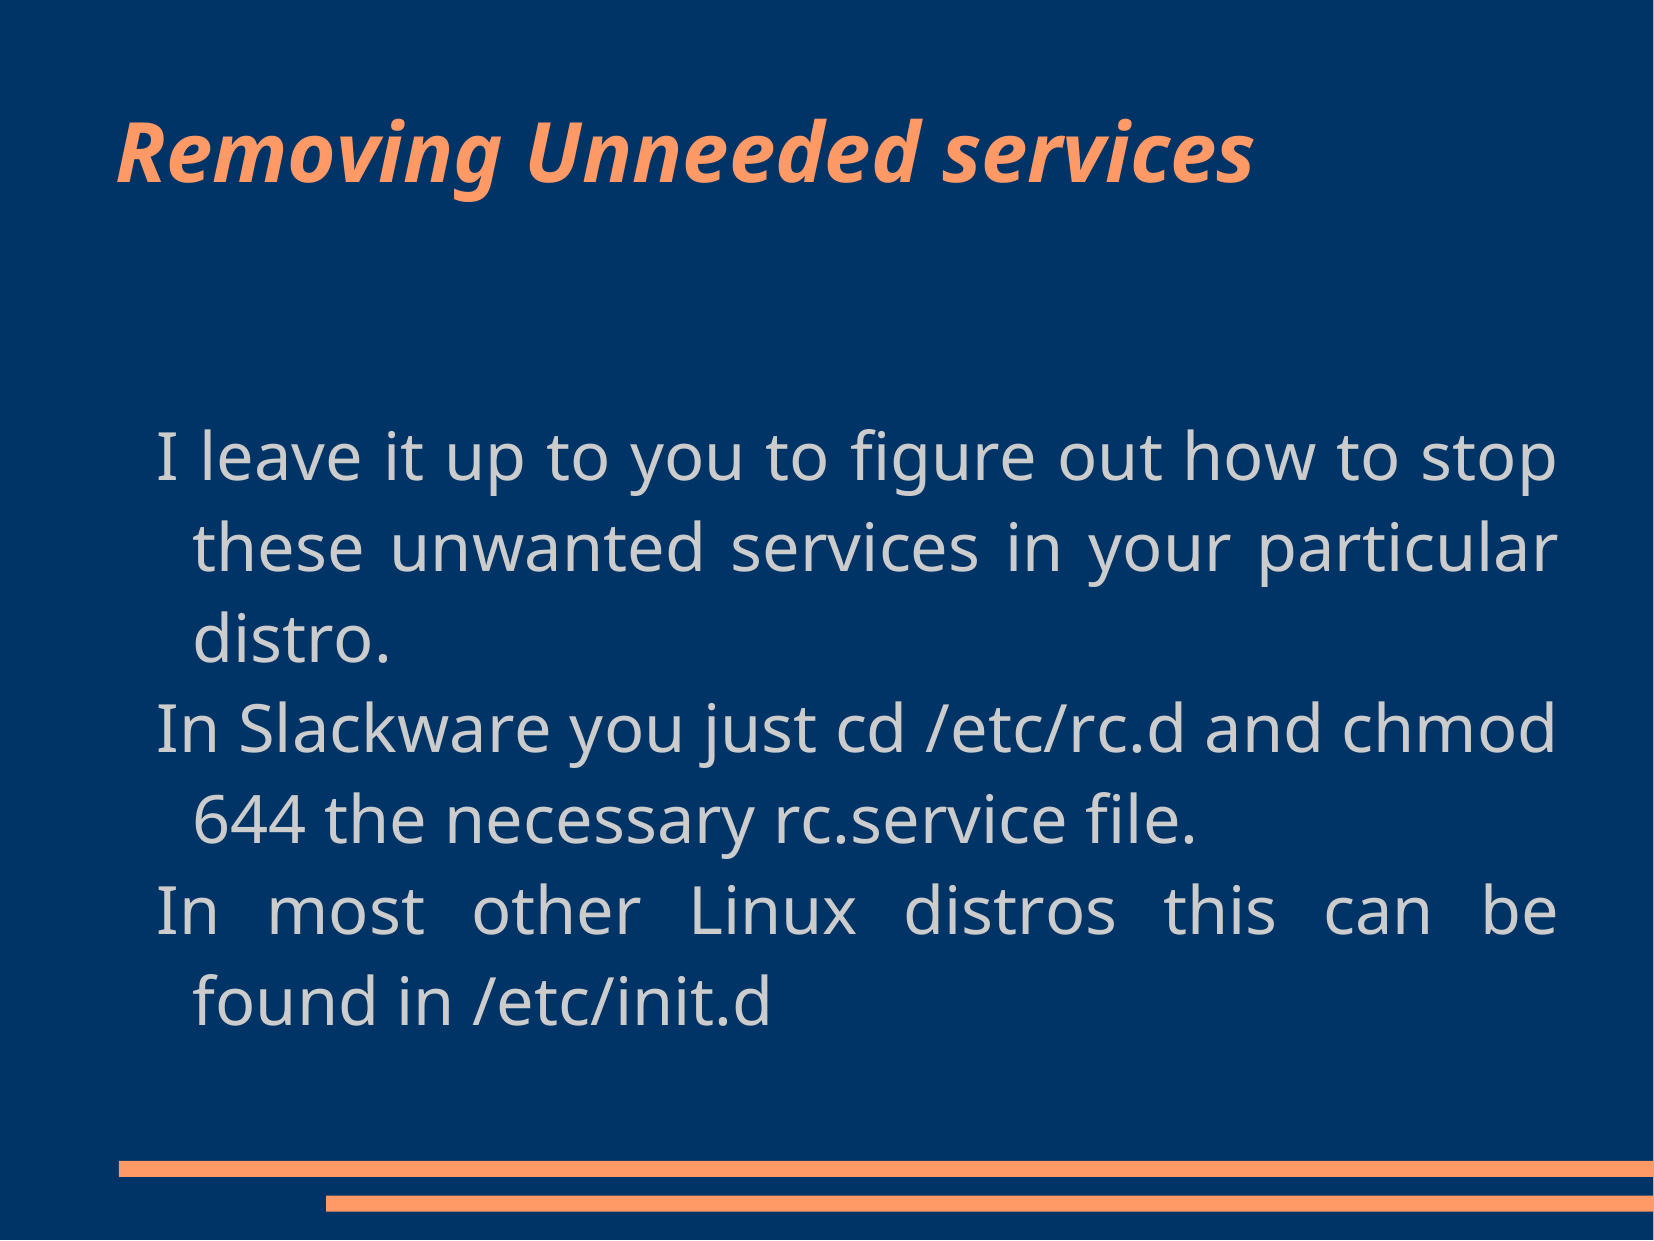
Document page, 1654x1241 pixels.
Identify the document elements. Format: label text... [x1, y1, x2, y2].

subtitle I leave it up to you to figure out how to stop these unwanted services in your particular distro. In Slackware you just cd /etc/rc.d and chmod 644 the necessary rc.service file. In most other Linux distros this can be found in /etc/init.d [121, 322, 1561, 1133]
title Removing Unneeded services [115, 46, 1528, 254]
